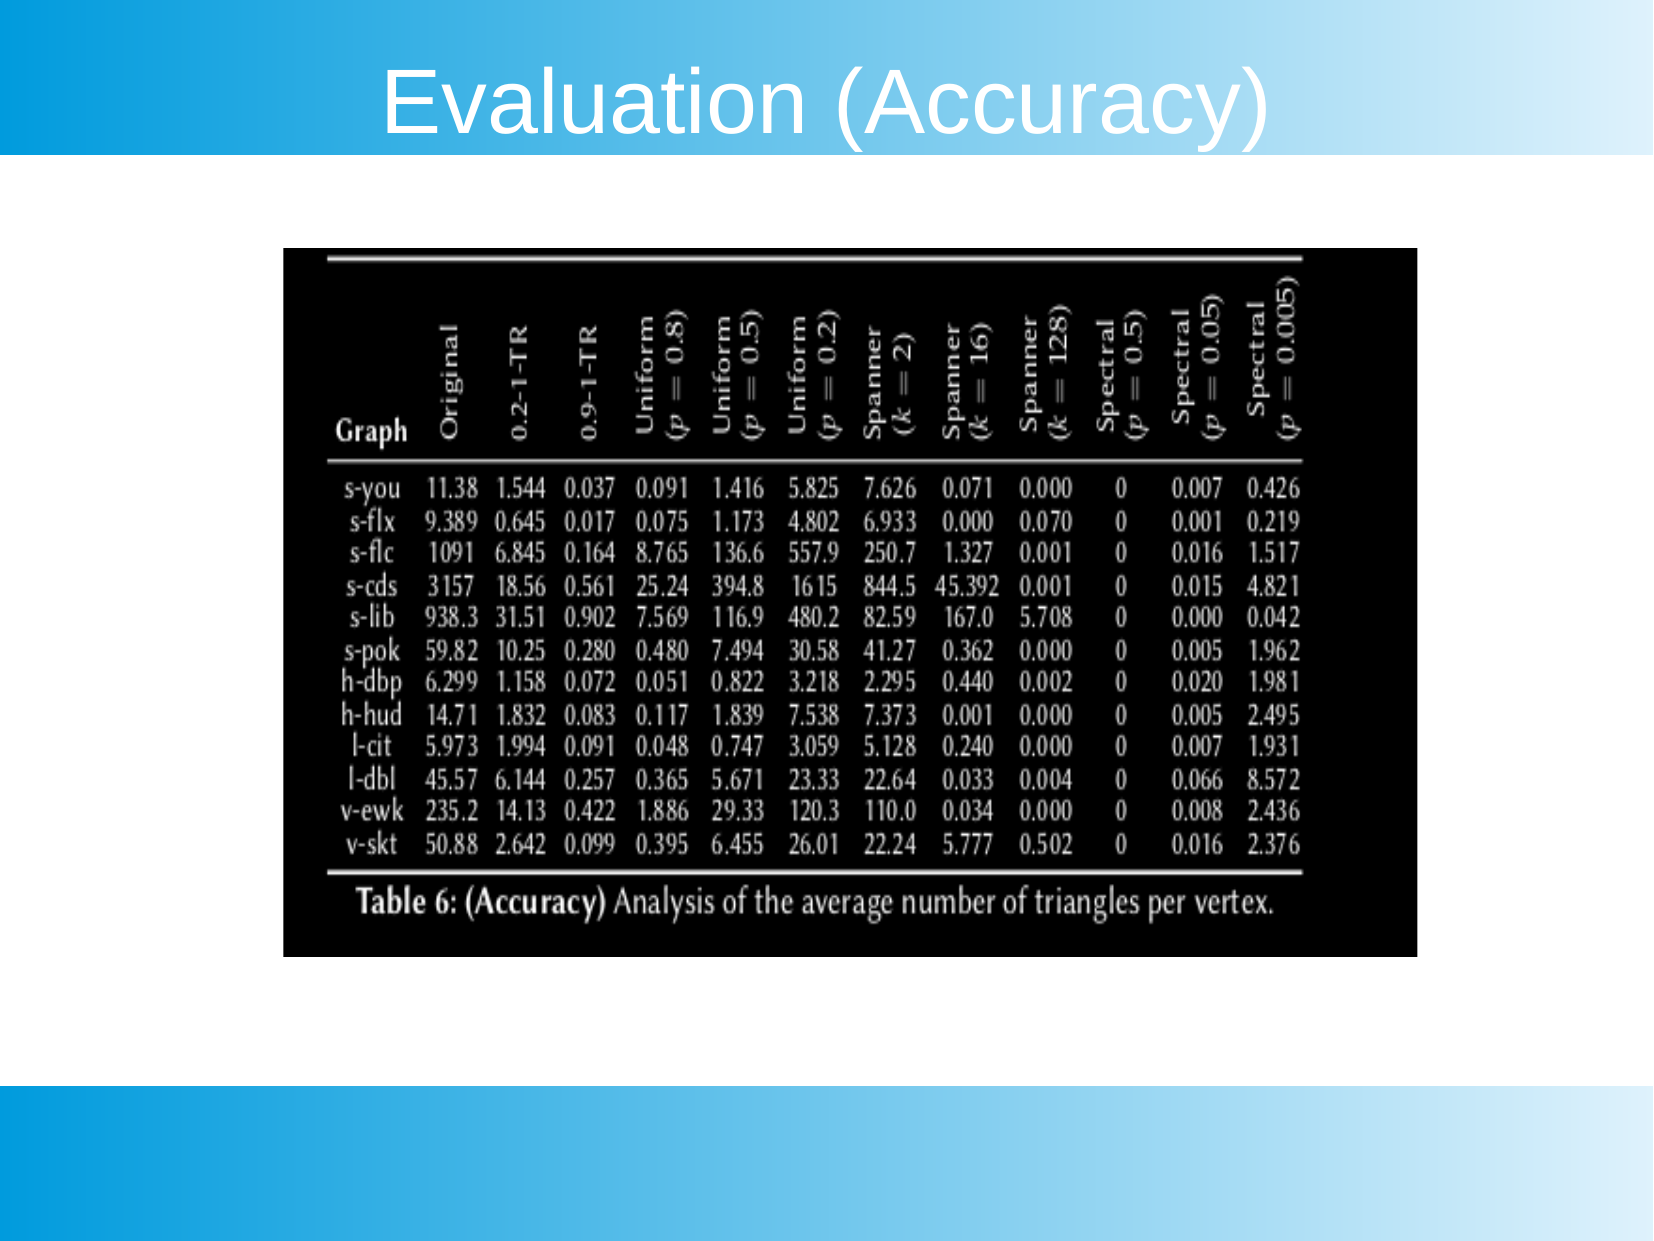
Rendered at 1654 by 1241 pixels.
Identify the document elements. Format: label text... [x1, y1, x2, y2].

title Evaluation (Accuracy) [82, 49, 1571, 155]
picture [283, 248, 1418, 957]
